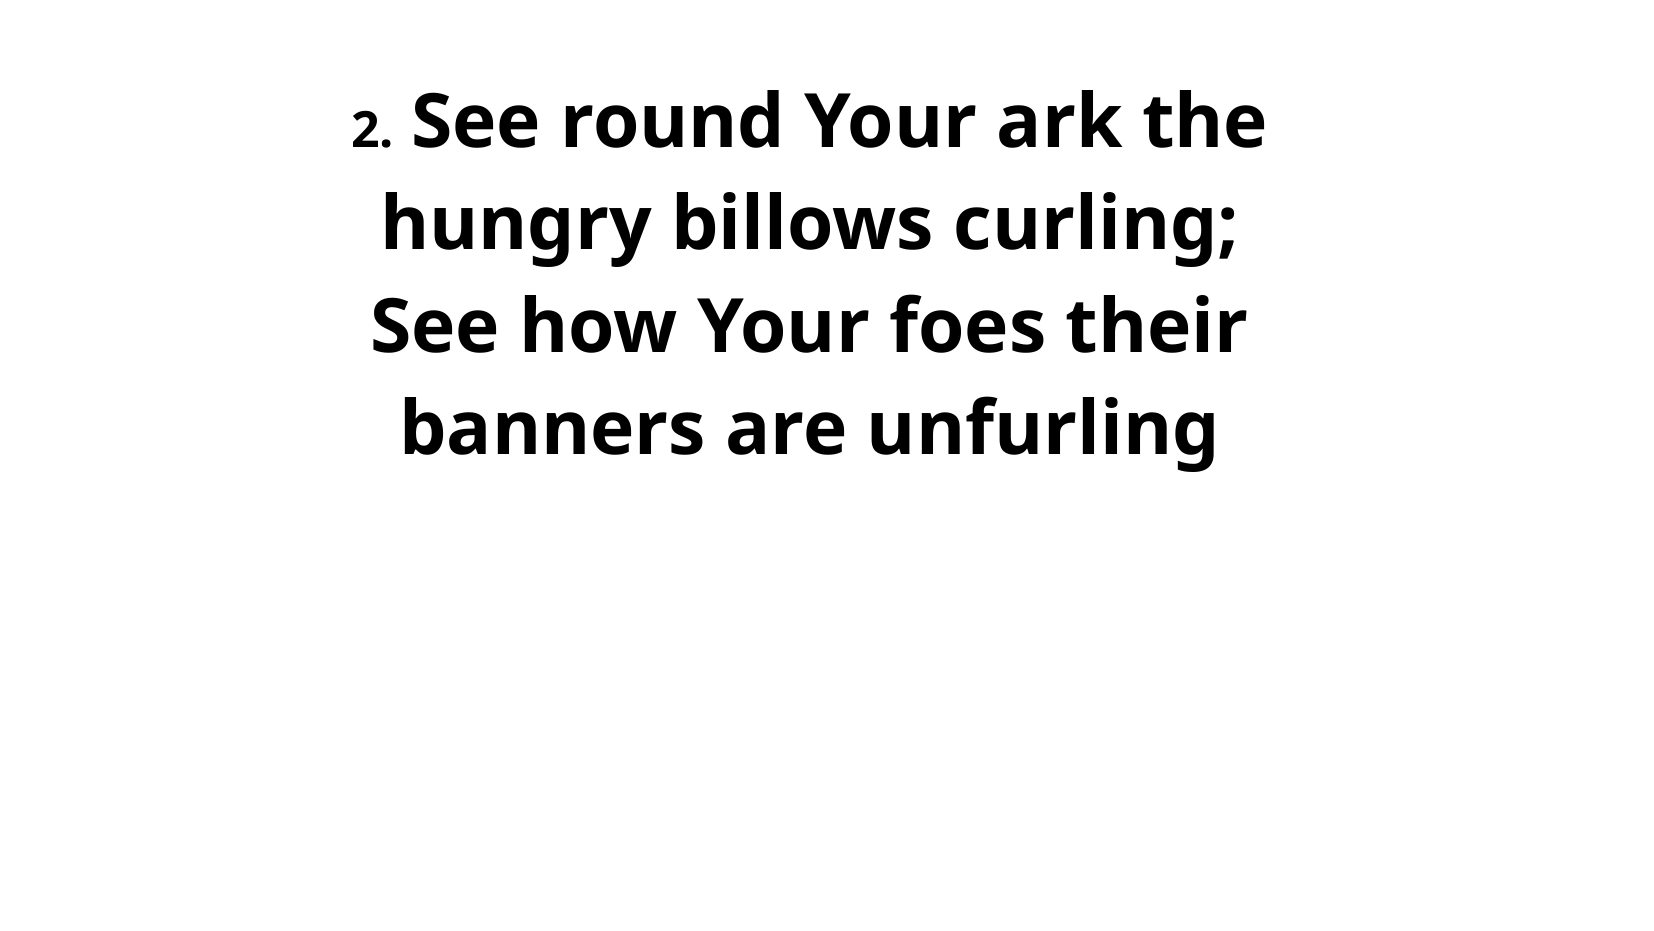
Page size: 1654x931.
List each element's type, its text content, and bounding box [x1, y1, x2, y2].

text_box 2. See round Your ark the hungry billows curling; See how Your foes their banners are unfurling [75, 60, 1546, 475]
